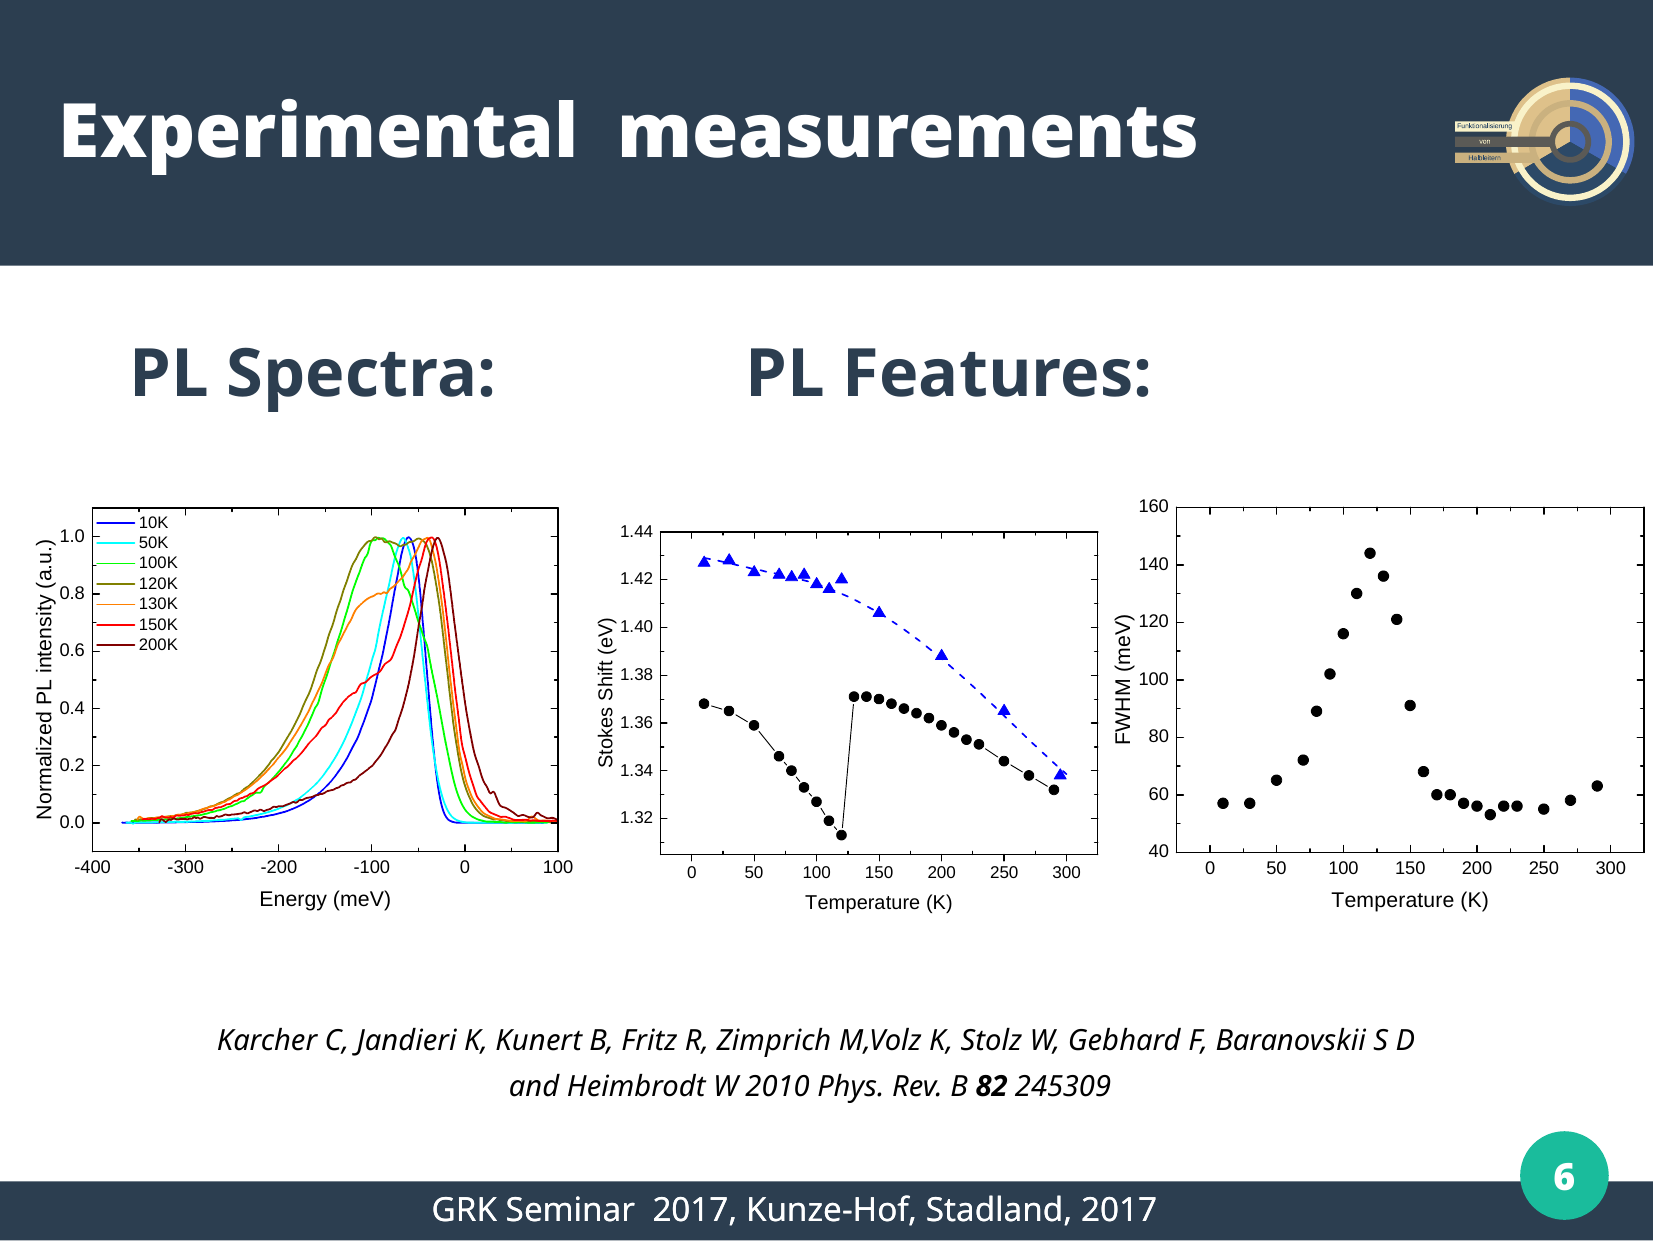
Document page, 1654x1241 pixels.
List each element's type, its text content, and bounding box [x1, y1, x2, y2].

picture [592, 520, 1099, 916]
picture [1455, 77, 1636, 207]
text_box GRK Seminar 2017, Kunze-Hof, Stadland, 2017 [135, 1178, 1456, 1241]
picture [30, 506, 575, 913]
text_box Karcher C, Jandieri K, Kunert B, Fritz R, Zimprich M,Volz K, Stolz W, Gebhard F, Baranovskii S D and Heimbrodt W 2010 Phys. Rev. B 82 245309 [180, 990, 1441, 1104]
title Experimental measurements [58, 49, 1594, 207]
picture [1108, 495, 1646, 914]
list PL Features: [674, 324, 1410, 990]
list PL Spectra: [58, 324, 809, 1152]
